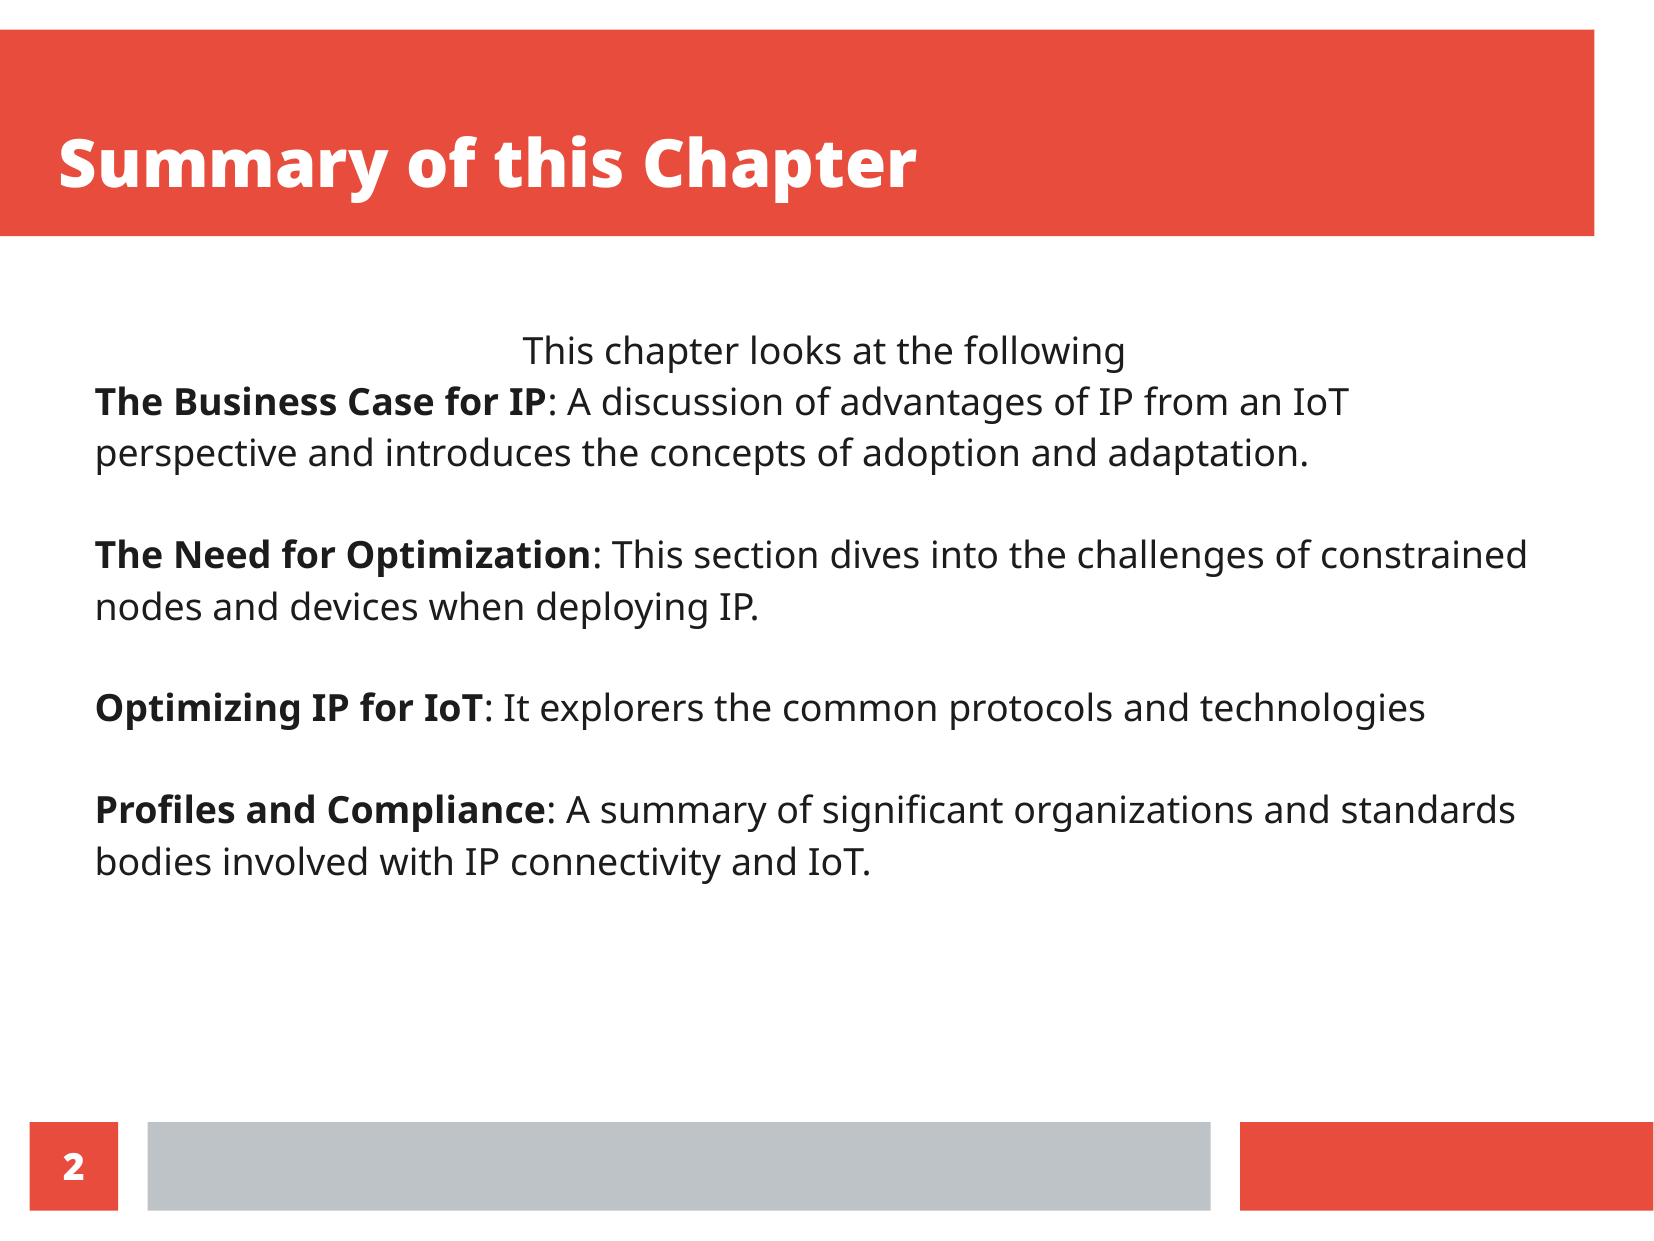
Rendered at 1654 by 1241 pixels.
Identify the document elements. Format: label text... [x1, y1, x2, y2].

subtitle This chapter looks at the following The Business Case for IP: A discussion of advantages of IP from an IoT perspective and introduces the concepts of adoption and adaptation. The Need for Optimization: This section dives into the challenges of constrained nodes and devices when deploying IP. Optimizing IP for IoT: It explorers the common protocols and technologies Profiles and Compliance: A summary of significant organizations and standards bodies involved with IP connectivity and IoT. [59, 324, 1565, 1141]
title Summary of this Chapter [59, 59, 1595, 207]
